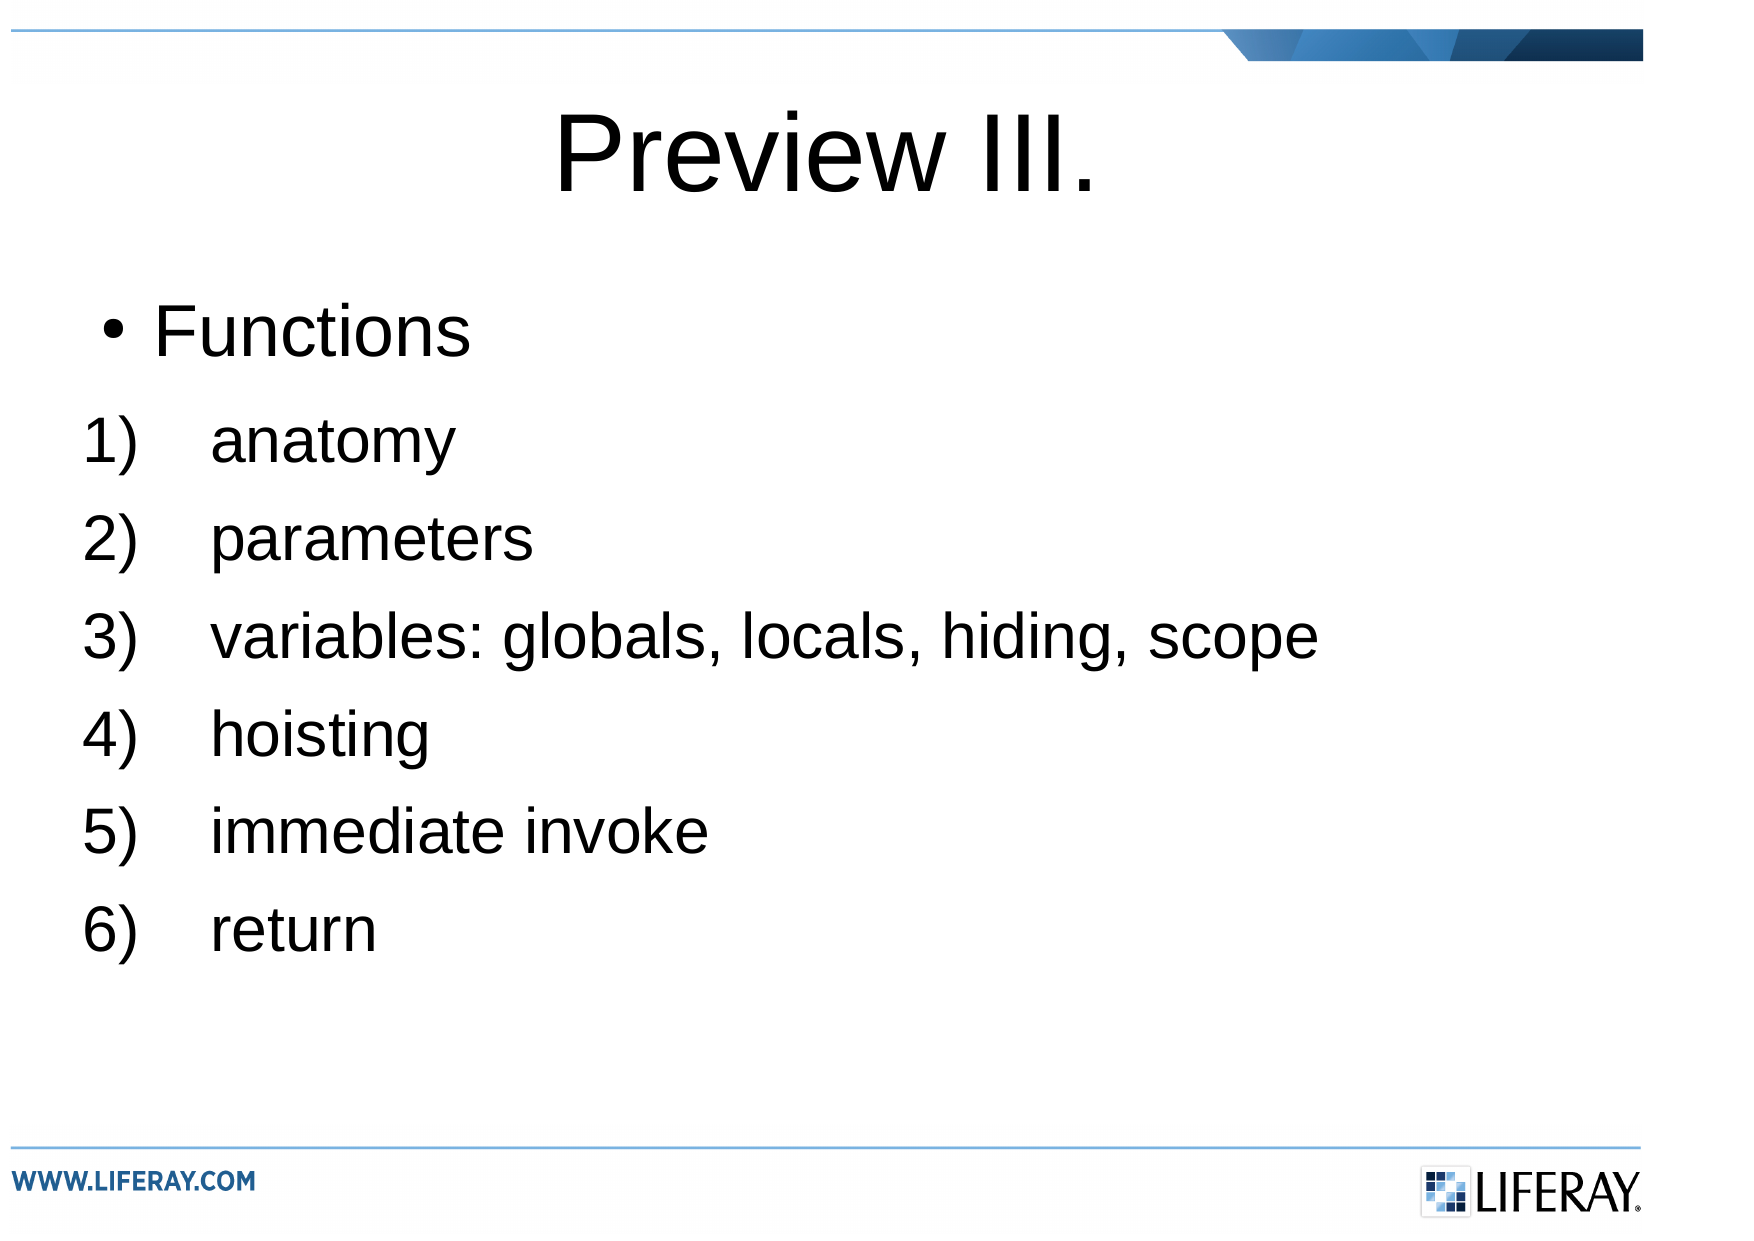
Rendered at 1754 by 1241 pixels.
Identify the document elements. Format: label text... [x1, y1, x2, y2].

list Functions anatomy parameters variables: globals, locals, hiding, scope hoisting immediate invoke return [82, 290, 1571, 1010]
picture [9, 1124, 1642, 1234]
picture [11, 0, 1644, 84]
title Preview III. [82, 49, 1571, 257]
